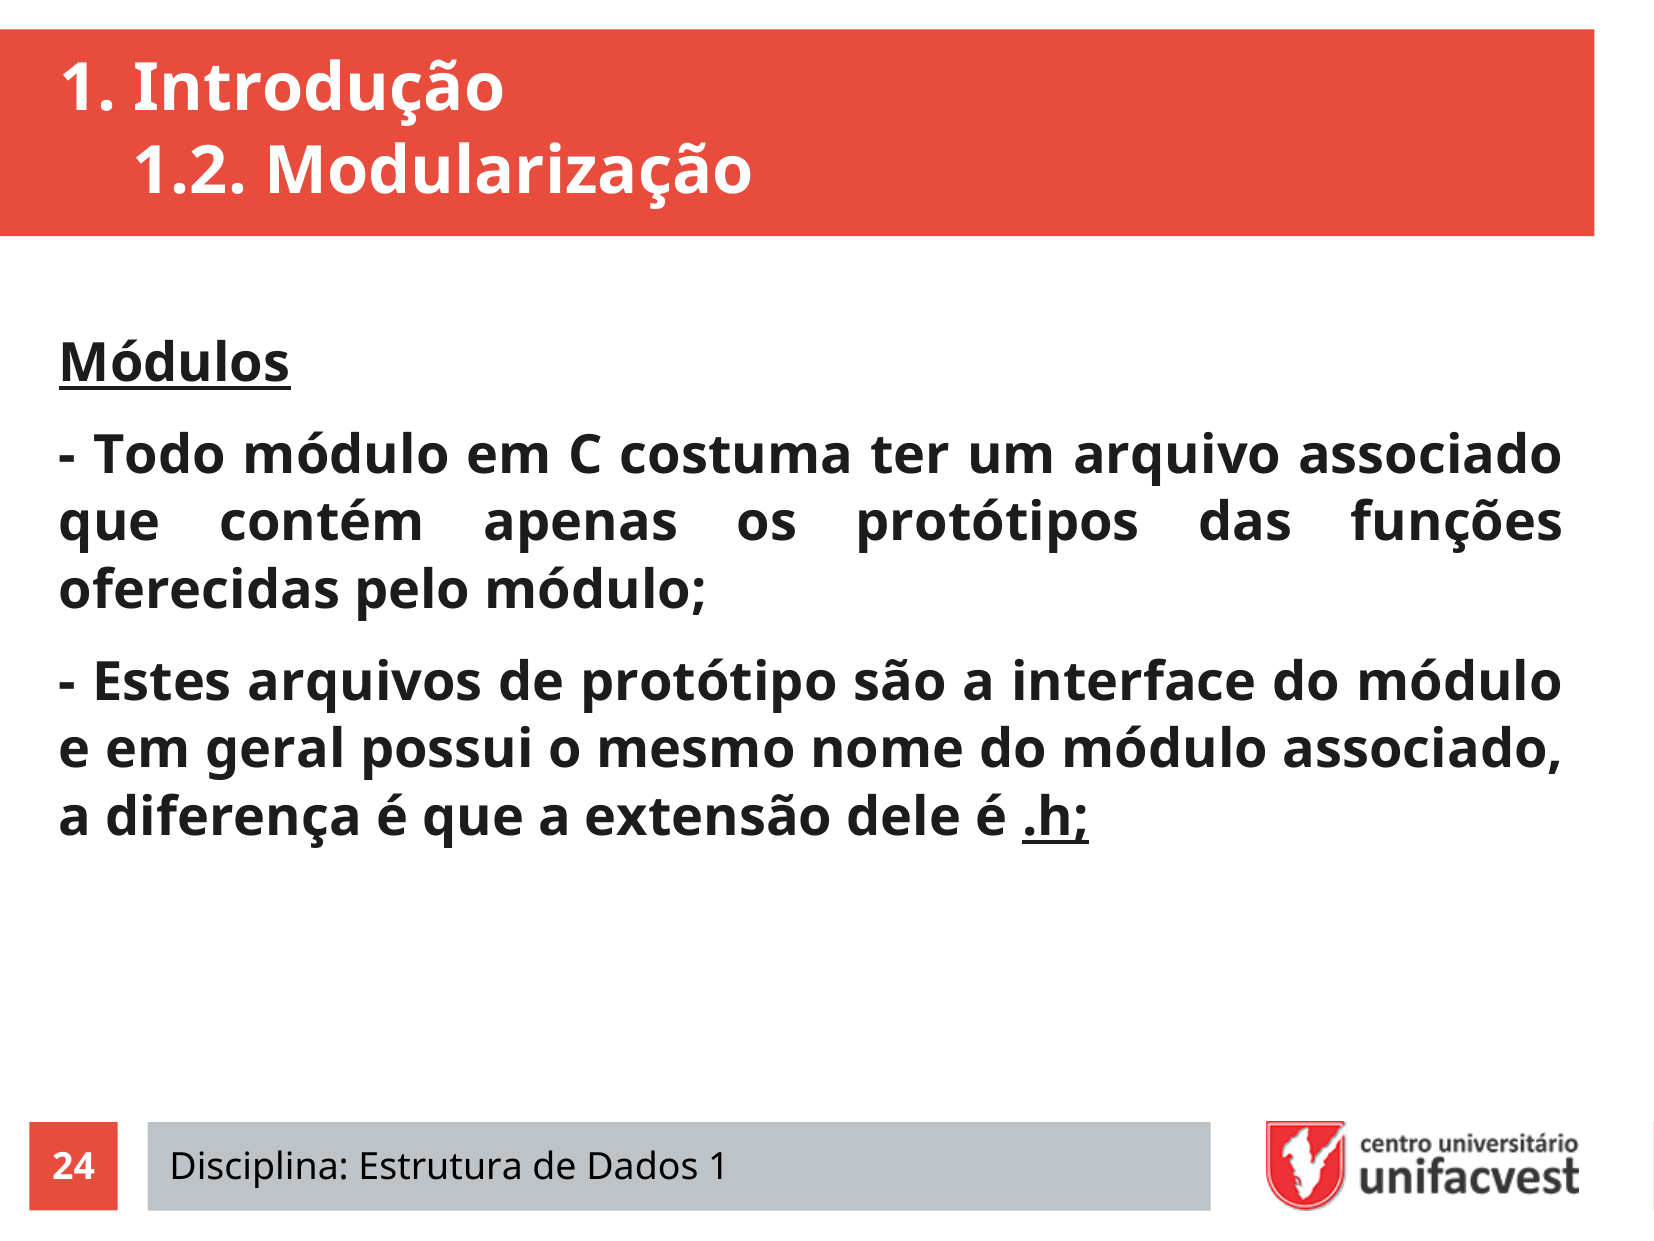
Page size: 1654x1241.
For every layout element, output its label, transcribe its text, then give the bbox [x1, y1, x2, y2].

title 1. Introdução 1.2. Modularização [59, 59, 1595, 207]
text_box [1238, 1120, 1654, 1212]
text_box Disciplina: Estrutura de Dados 1 [154, 1132, 1205, 1196]
picture [1266, 1121, 1579, 1211]
list Módulos - Todo módulo em C costuma ter um arquivo associado que contém apenas os protótipos das funções oferecidas pelo módulo; - Estes arquivos de protótipo são a interface do módulo e em geral possui o mesmo nome do módulo associado, a diferença é que a extensão dele é .h; [59, 324, 1566, 1093]
